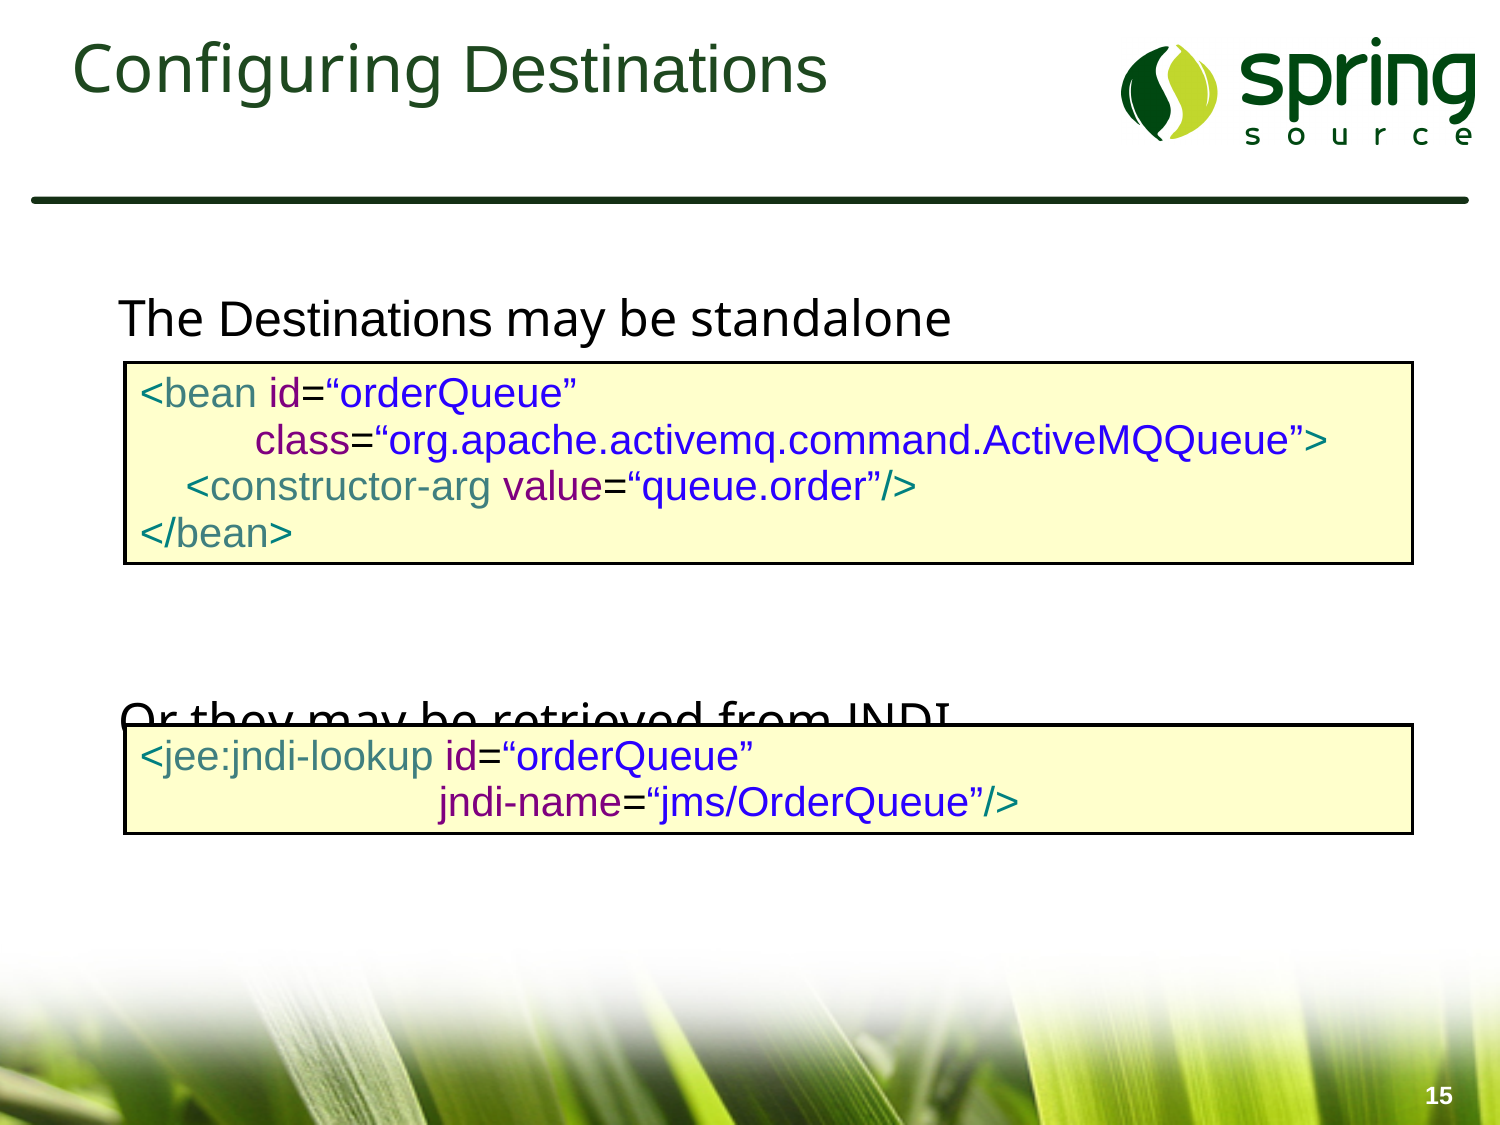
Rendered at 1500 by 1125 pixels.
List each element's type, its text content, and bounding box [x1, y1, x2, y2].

list The Destinations may be standalone Or they may be retrieved from JNDI [103, 275, 1394, 938]
text_box <jee:jndi-lookup id=“orderQueue” jndi-name=“jms/OrderQueue”/> [124, 724, 1413, 834]
text_box <bean id=“orderQueue” class=“org.apache.activemq.command.ActiveMQQueue”> <constructor-arg value=“queue.order”/> </bean> [124, 362, 1413, 564]
title Configuring Destinations [56, 13, 1089, 176]
picture [0, 944, 1500, 1125]
picture [1121, 37, 1475, 145]
